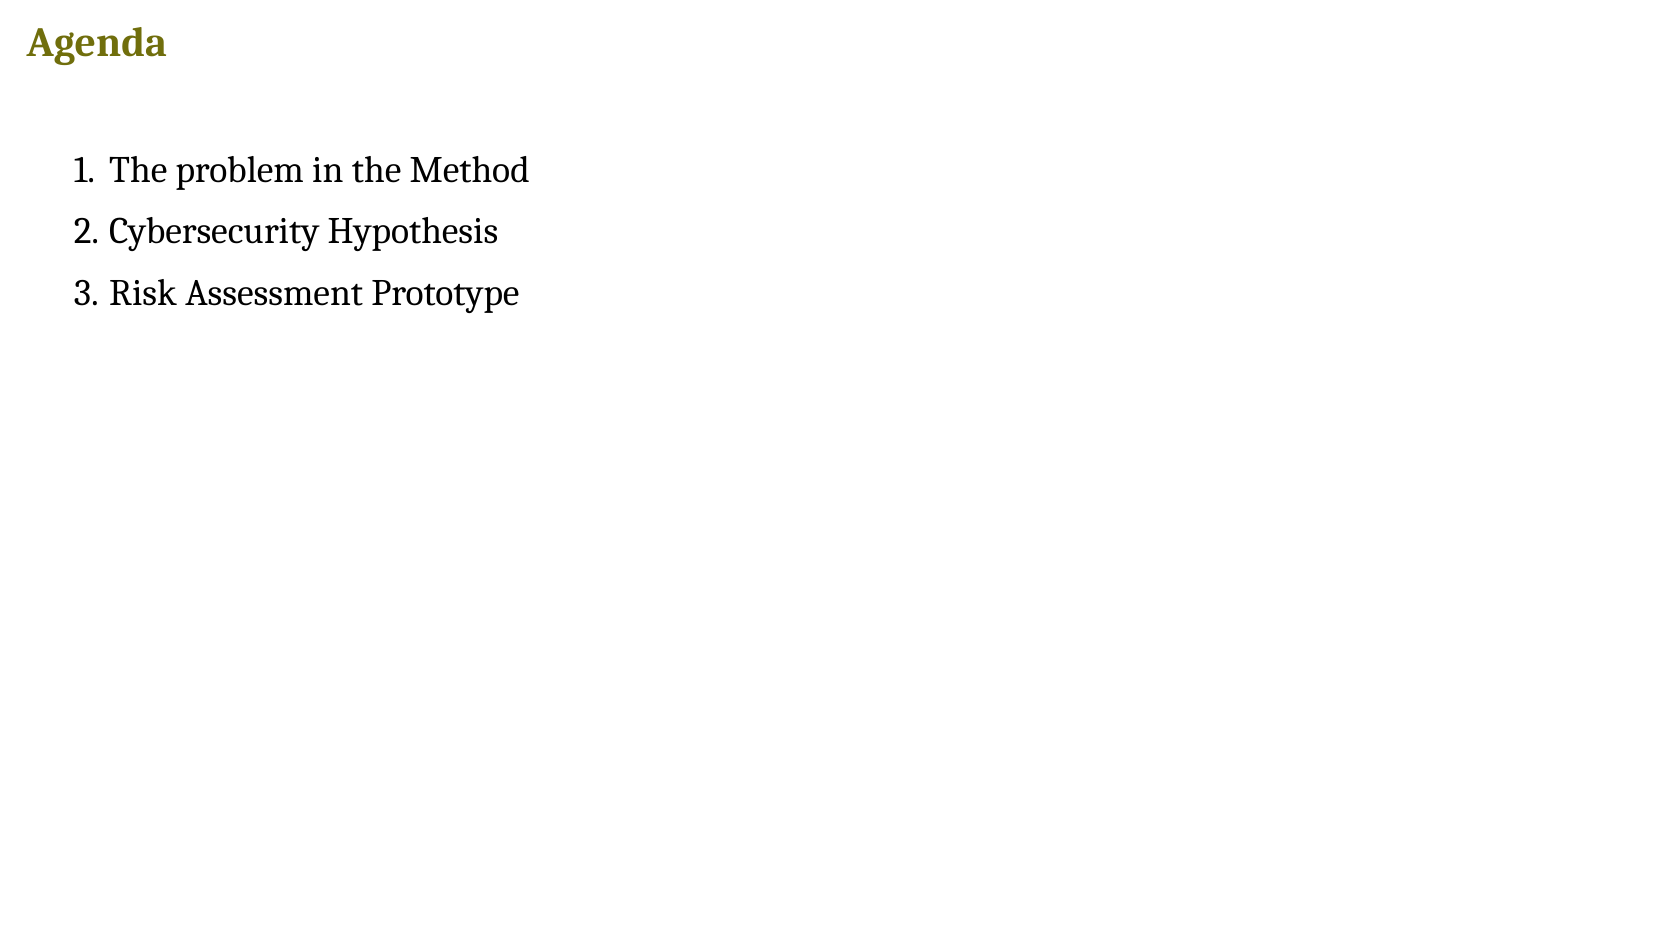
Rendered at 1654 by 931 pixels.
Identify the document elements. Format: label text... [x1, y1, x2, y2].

text_box Agenda [11, 12, 768, 83]
text_box The problem in the Method Cybersecurity Hypothesis Risk Assessment Prototype [59, 141, 566, 386]
